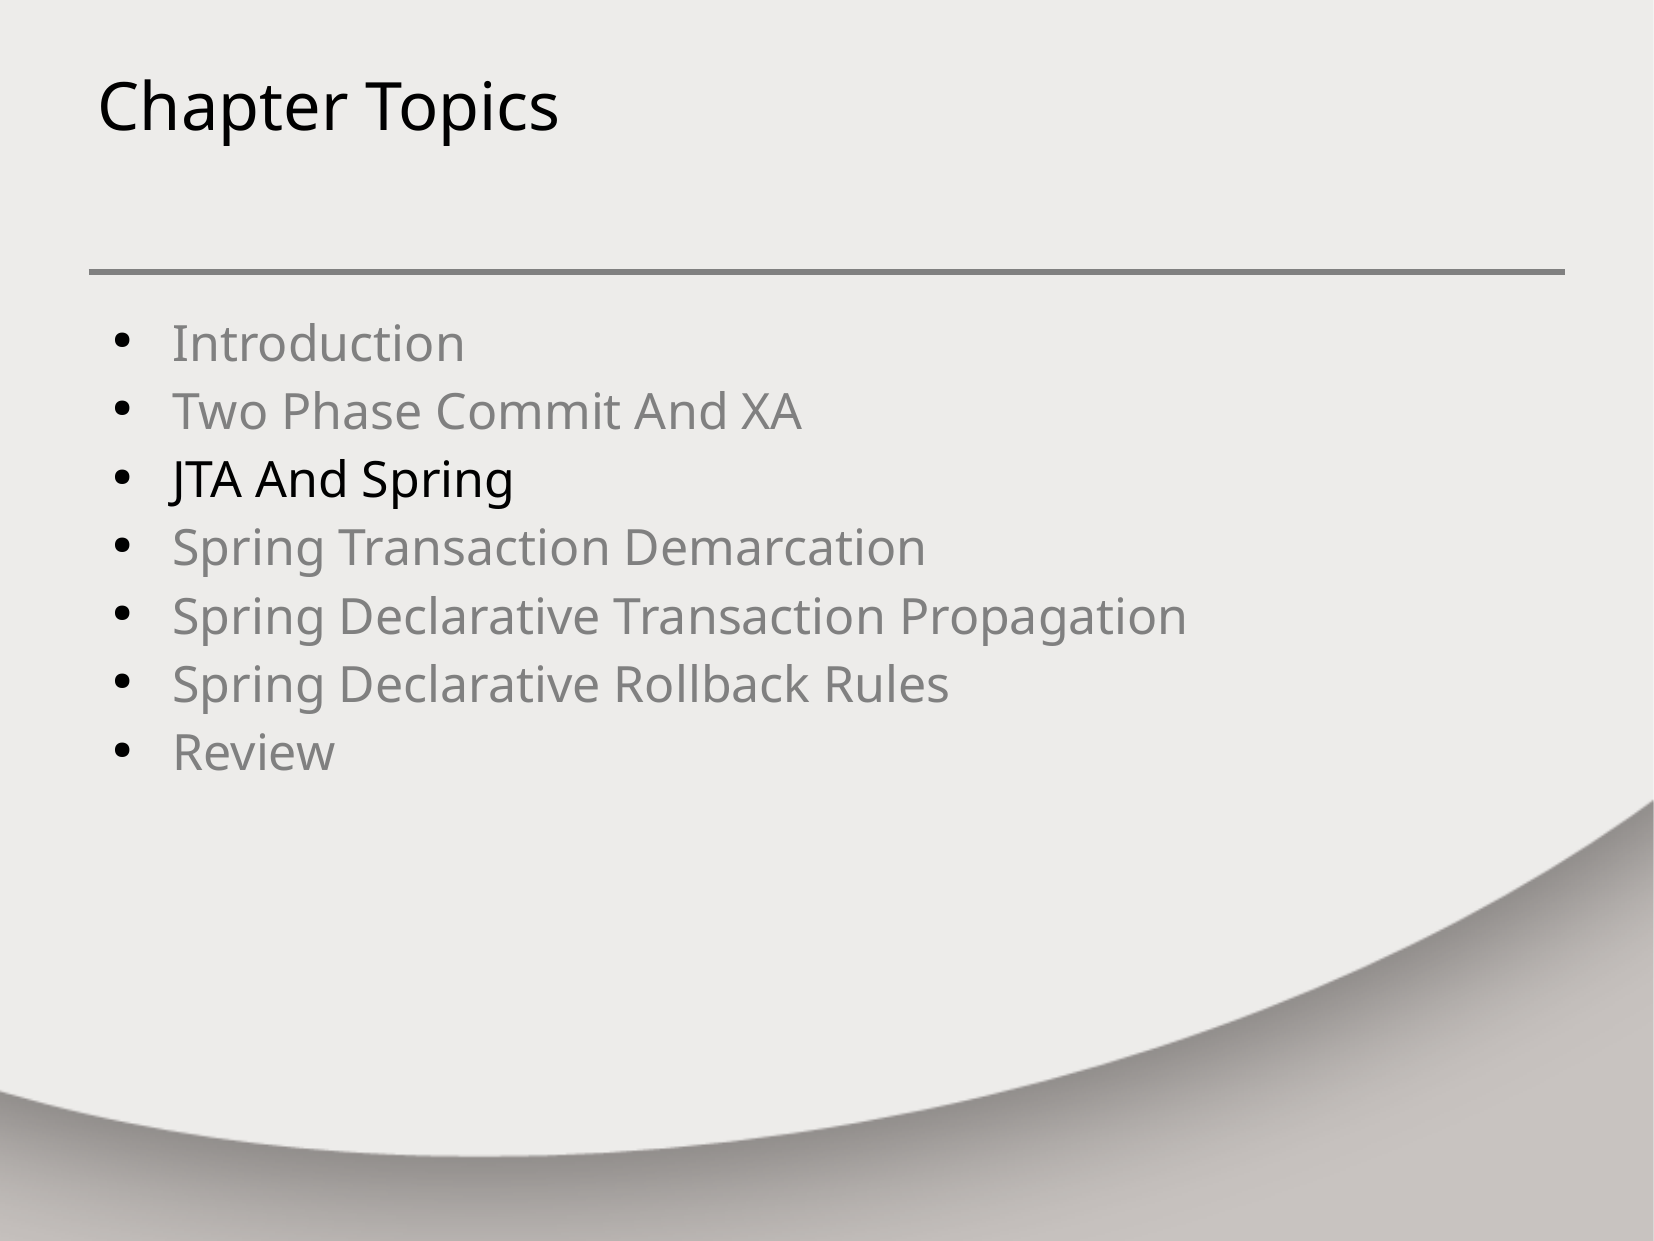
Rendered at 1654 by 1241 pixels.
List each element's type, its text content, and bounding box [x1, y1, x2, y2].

text_box Introduction Two Phase Commit And XA JTA And Spring Spring Transaction Demarcation Spring Declarative Transaction Propagation Spring Declarative Rollback Rules Review [97, 300, 1561, 1163]
title Chapter Topics [97, 75, 1561, 226]
picture [0, 0, 1654, 1241]
